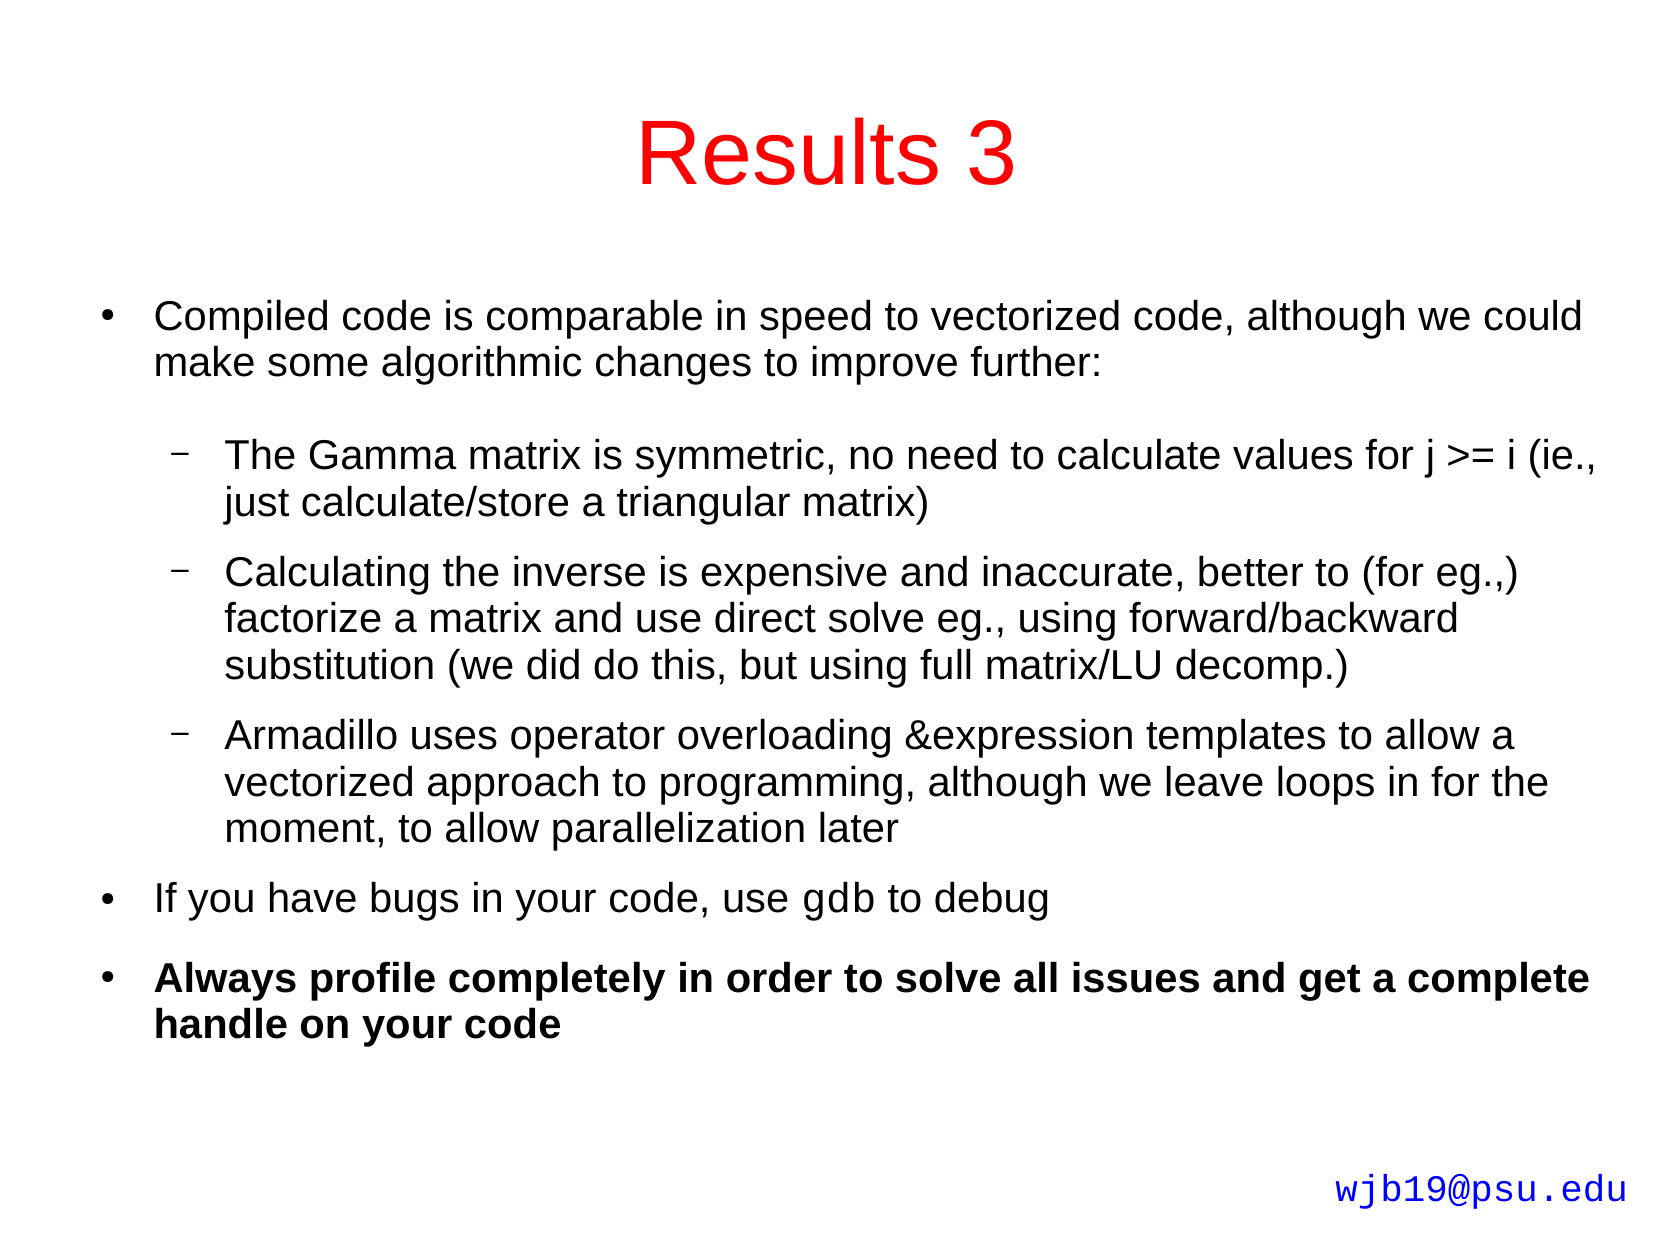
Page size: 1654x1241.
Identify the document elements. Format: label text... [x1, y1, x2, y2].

list Compiled code is comparable in speed to vectorized code, although we could make some algorithmic changes to improve further: The Gamma matrix is symmetric, no need to calculate values for j >= i (ie., just calculate/store a triangular matrix) Calculating the inverse is expensive and inaccurate, better to (for eg.,) factorize a matrix and use direct solve eg., using forward/backward substitution (we did do this, but using full matrix/LU decomp.) Armadillo uses operator overloading &expression templates to allow a vectorized approach to programming, although we leave loops in for the moment, to allow parallelization later If you have bugs in your code, use gdb to debug Always profile completely in order to solve all issues and get a complete handle on your code [82, 292, 1621, 1241]
title Results 3 [82, 49, 1571, 257]
text_box wjb19@psu.edu [1320, 1162, 1643, 1220]
